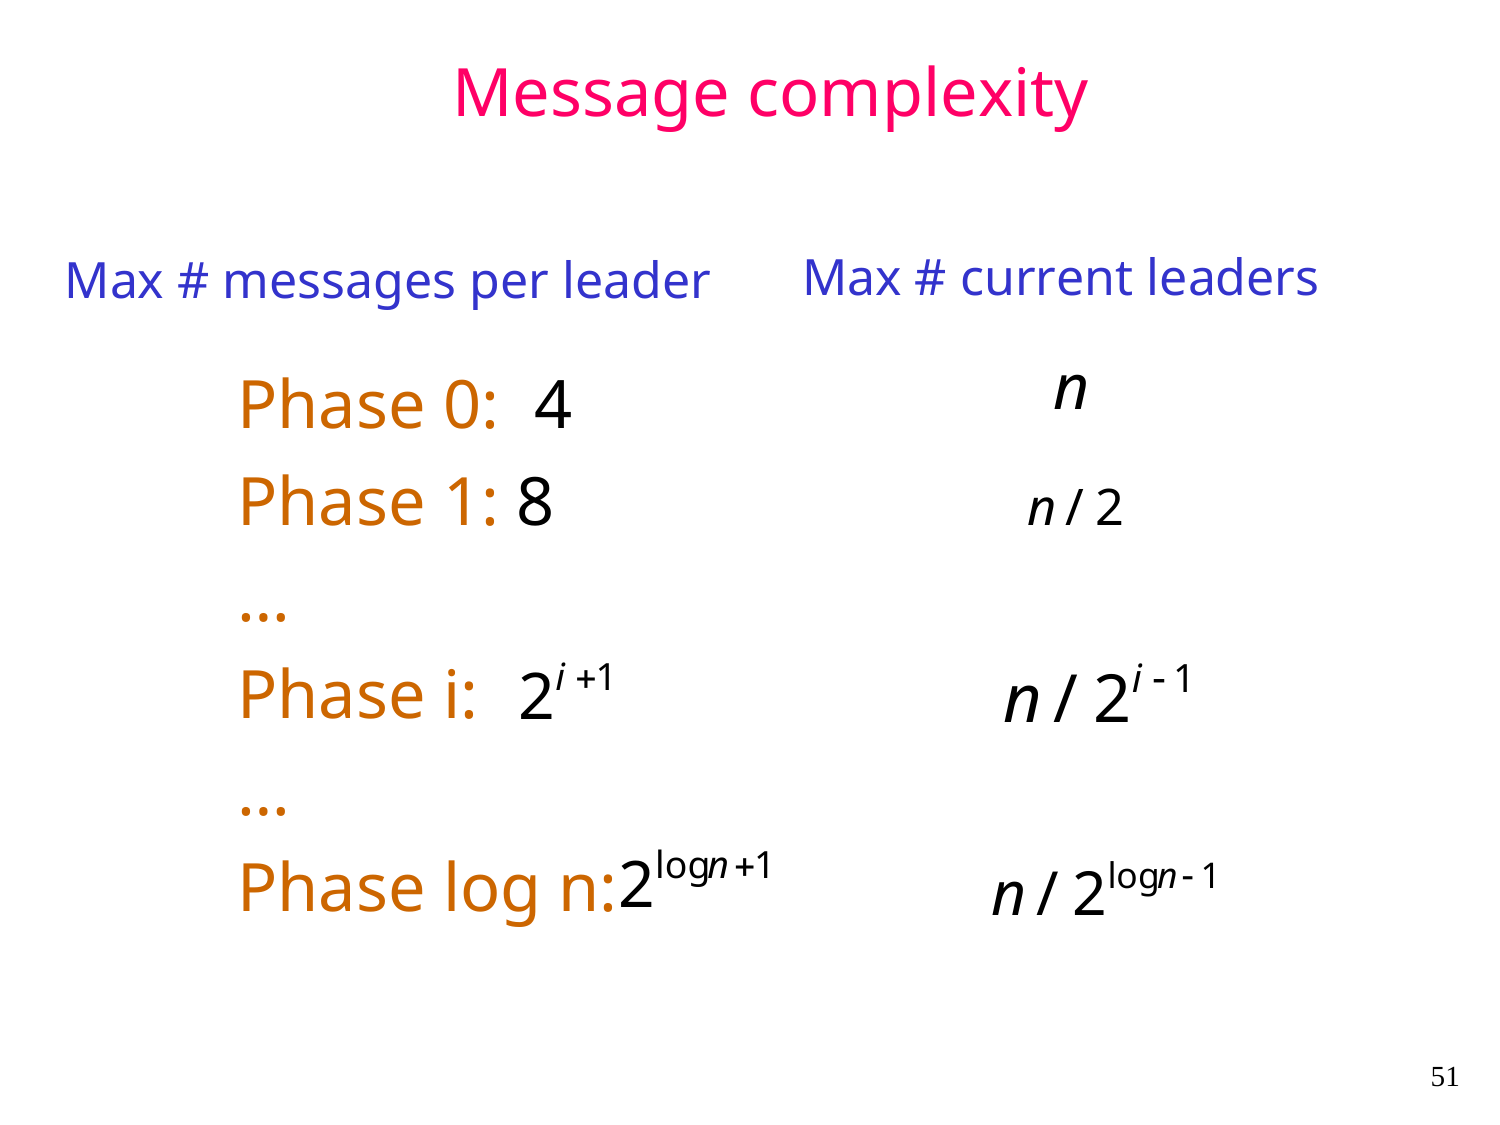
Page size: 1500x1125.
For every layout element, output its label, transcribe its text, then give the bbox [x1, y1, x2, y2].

chart [612, 837, 784, 918]
text_box Max # messages per leader [50, 240, 727, 317]
text_box <number> [1162, 1049, 1476, 1101]
text_box Message complexity [437, 42, 1105, 138]
text_box Phase 0: 4 Phase 1: 8 … Phase i: … Phase log n: [222, 354, 651, 933]
chart [999, 650, 1201, 739]
text_box Max # current leaders [787, 237, 1335, 313]
chart [1025, 474, 1135, 538]
chart [512, 650, 625, 731]
chart [1050, 362, 1103, 426]
chart [987, 849, 1225, 932]
